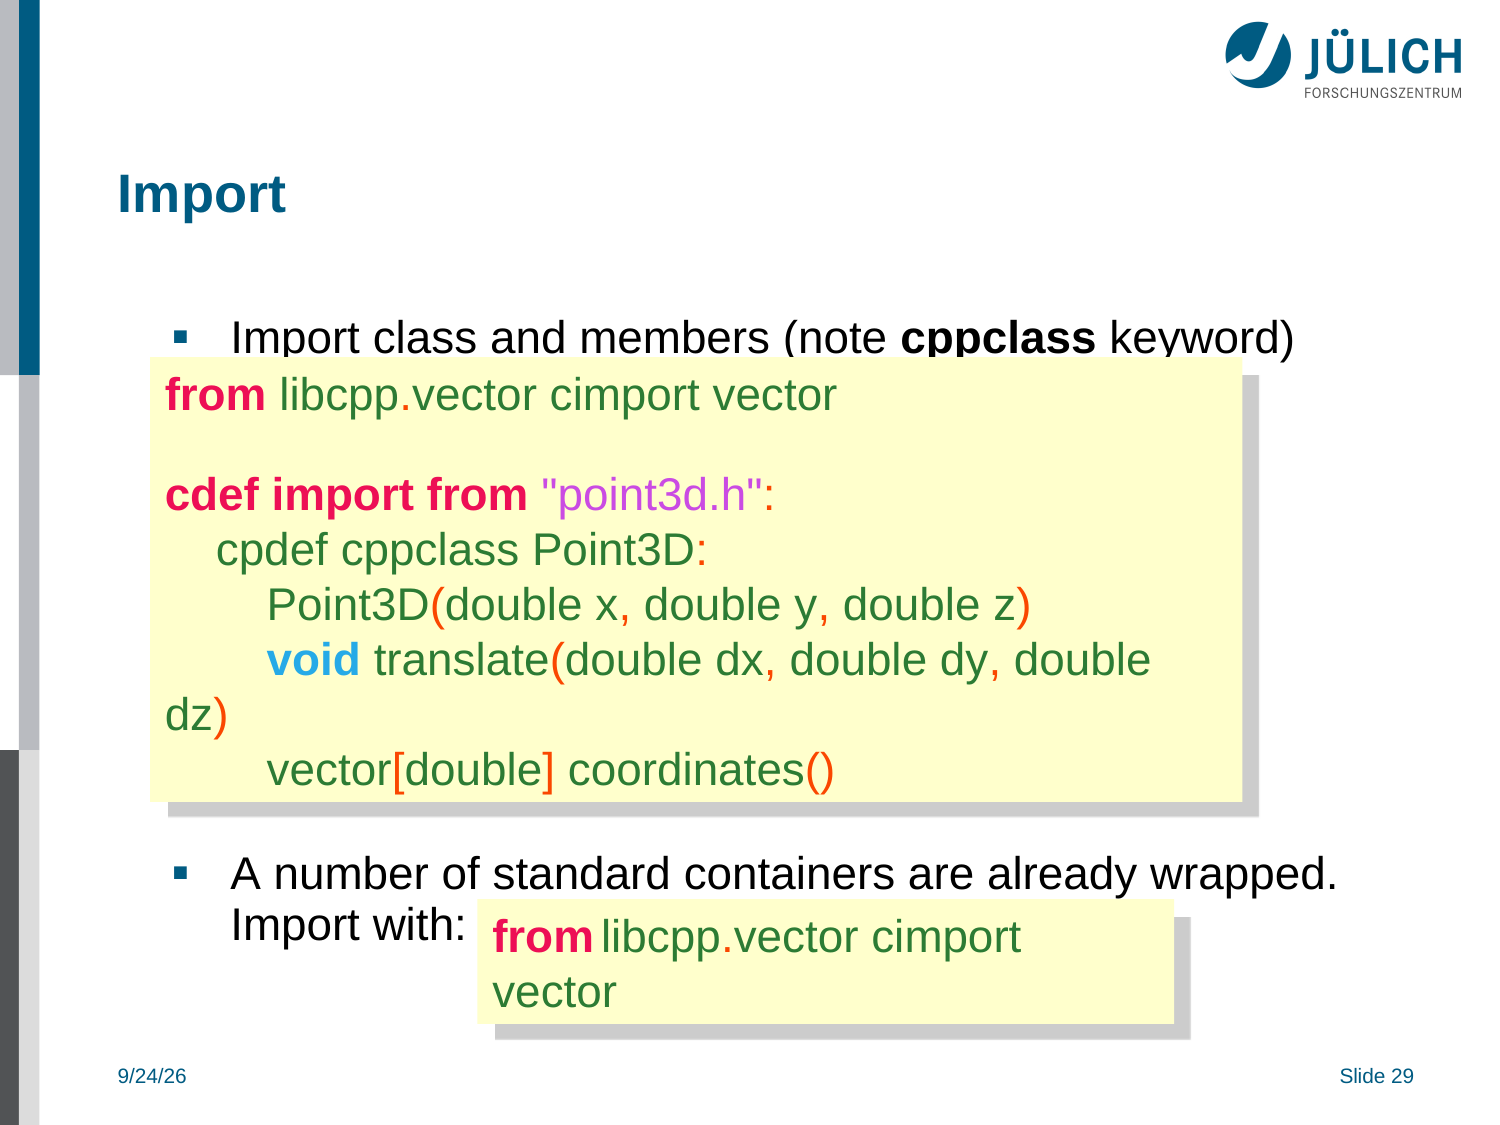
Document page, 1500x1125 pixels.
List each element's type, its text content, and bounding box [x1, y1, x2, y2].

text_box from libcpp.vector cimport vector cdef import from "point3d.h": cpdef cppclass Point3D: Point3D(double x, double y, double z) void translate(double dx, double dy, double dz) vector[double] coordinates() [150, 357, 1243, 802]
text_box from libcpp.vector cimport vector [477, 899, 1175, 1024]
title Import [117, 99, 1393, 288]
list Import class and members (note cppclass keyword) A number of standard containers are already wrapped. Import with: [117, 312, 1393, 988]
picture [1224, 20, 1461, 98]
